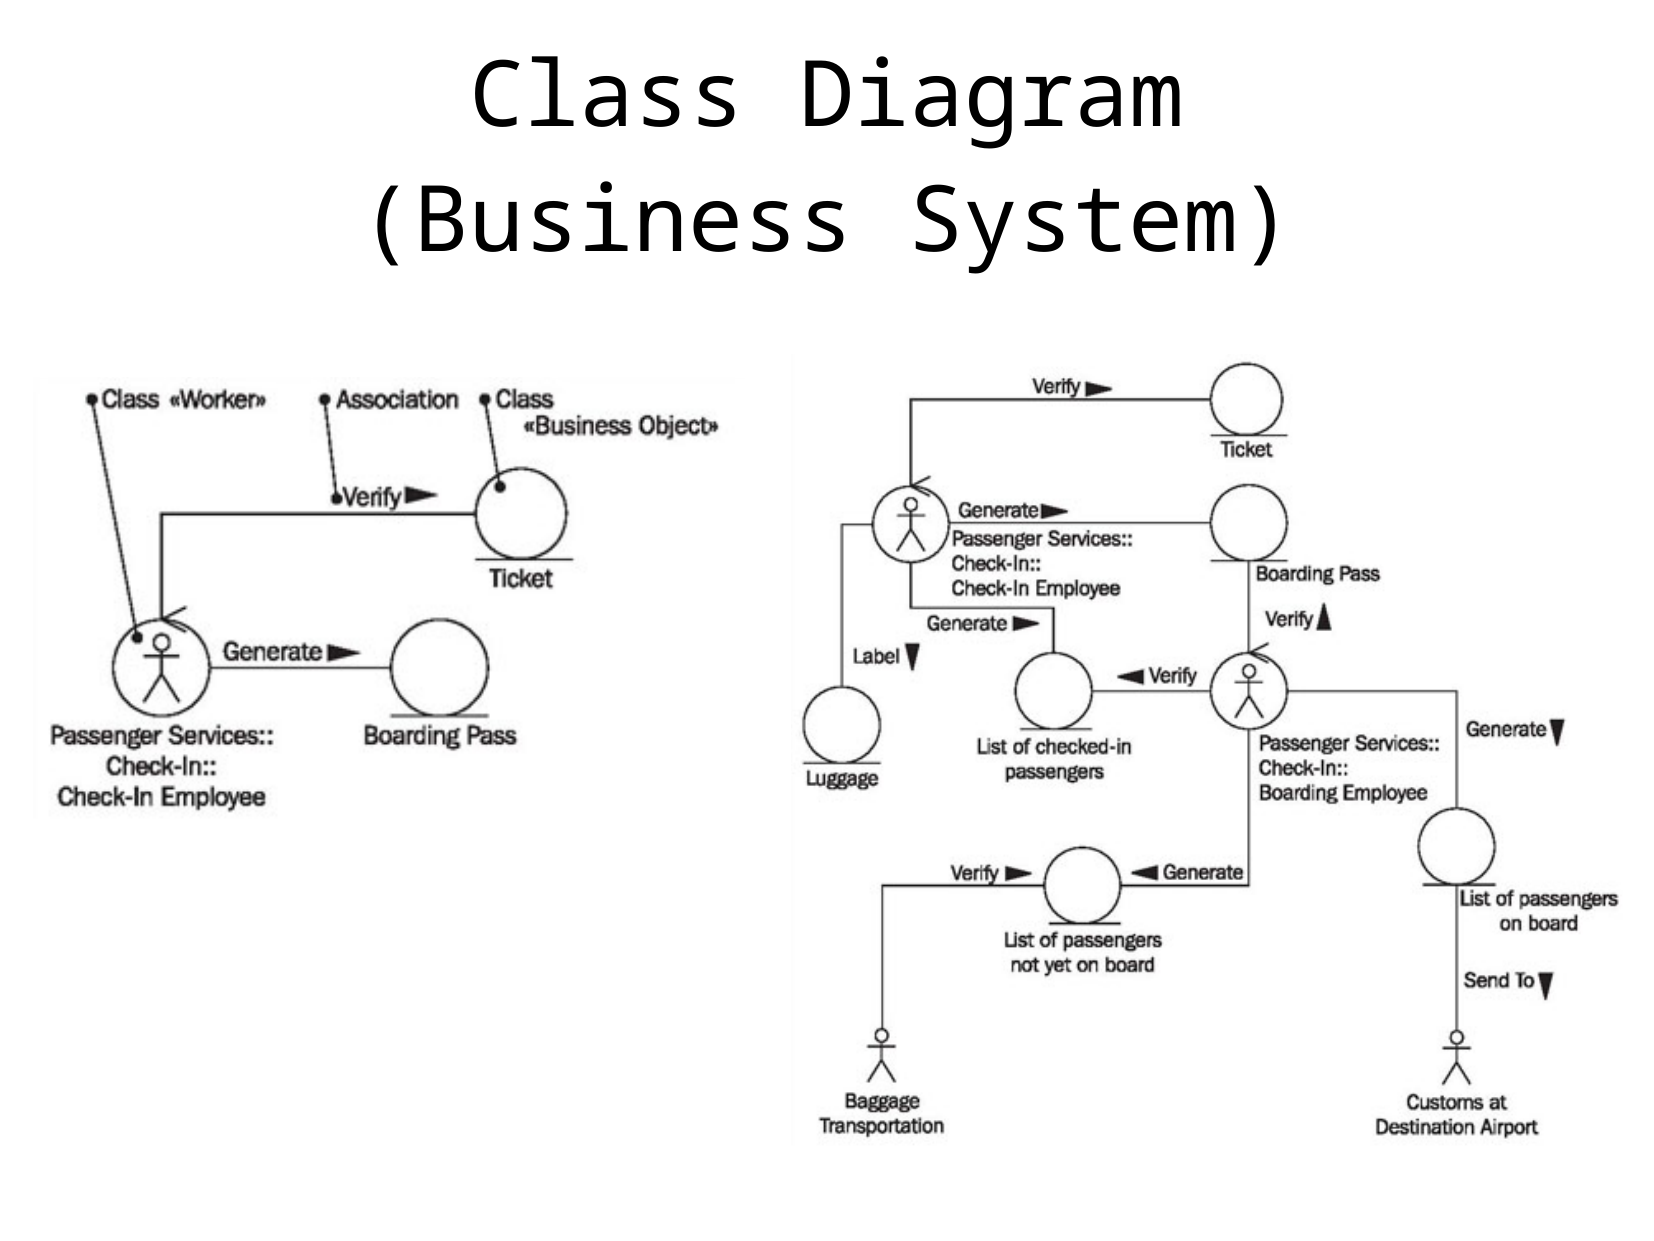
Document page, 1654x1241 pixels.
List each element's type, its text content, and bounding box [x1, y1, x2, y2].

picture [33, 377, 745, 835]
picture [791, 354, 1637, 1157]
title Class Diagram (Business System) [82, 49, 1571, 257]
